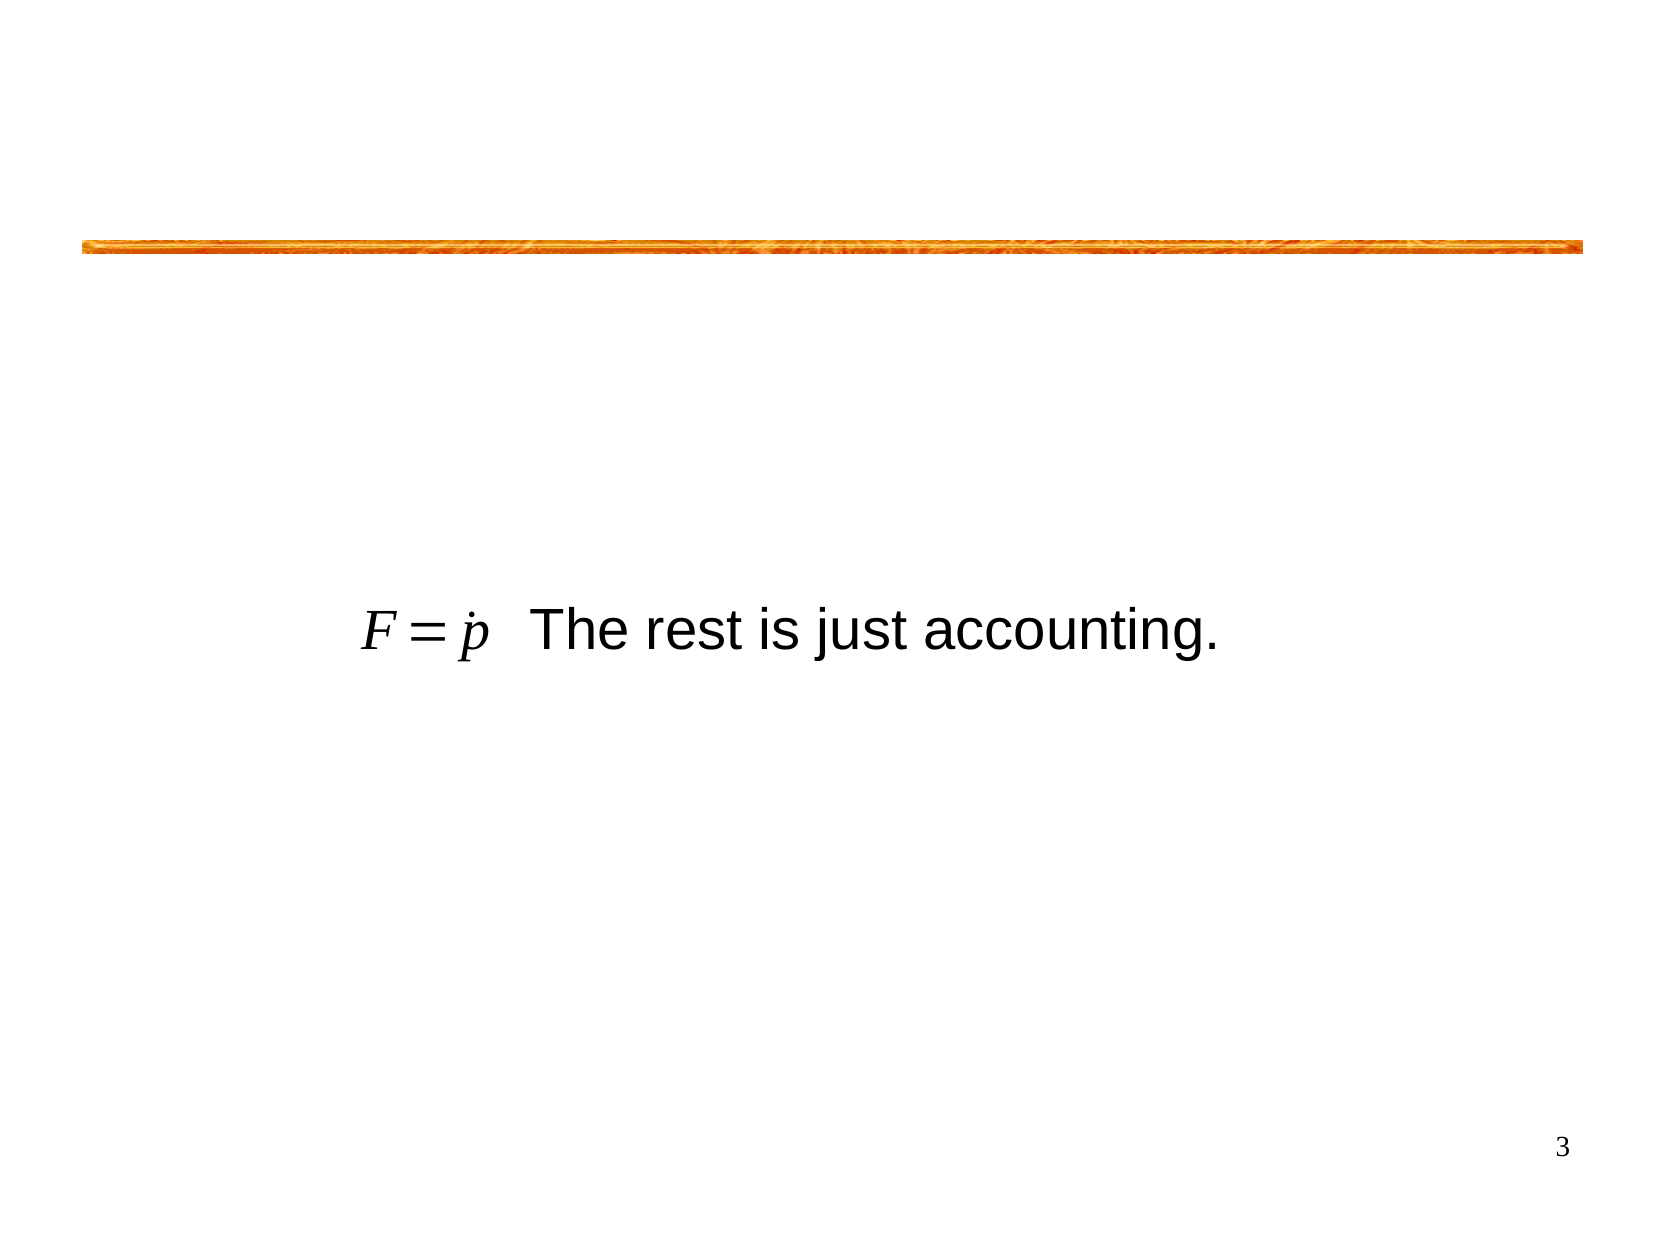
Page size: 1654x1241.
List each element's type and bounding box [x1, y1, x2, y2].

chart [351, 596, 1227, 662]
picture [82, 240, 1583, 254]
